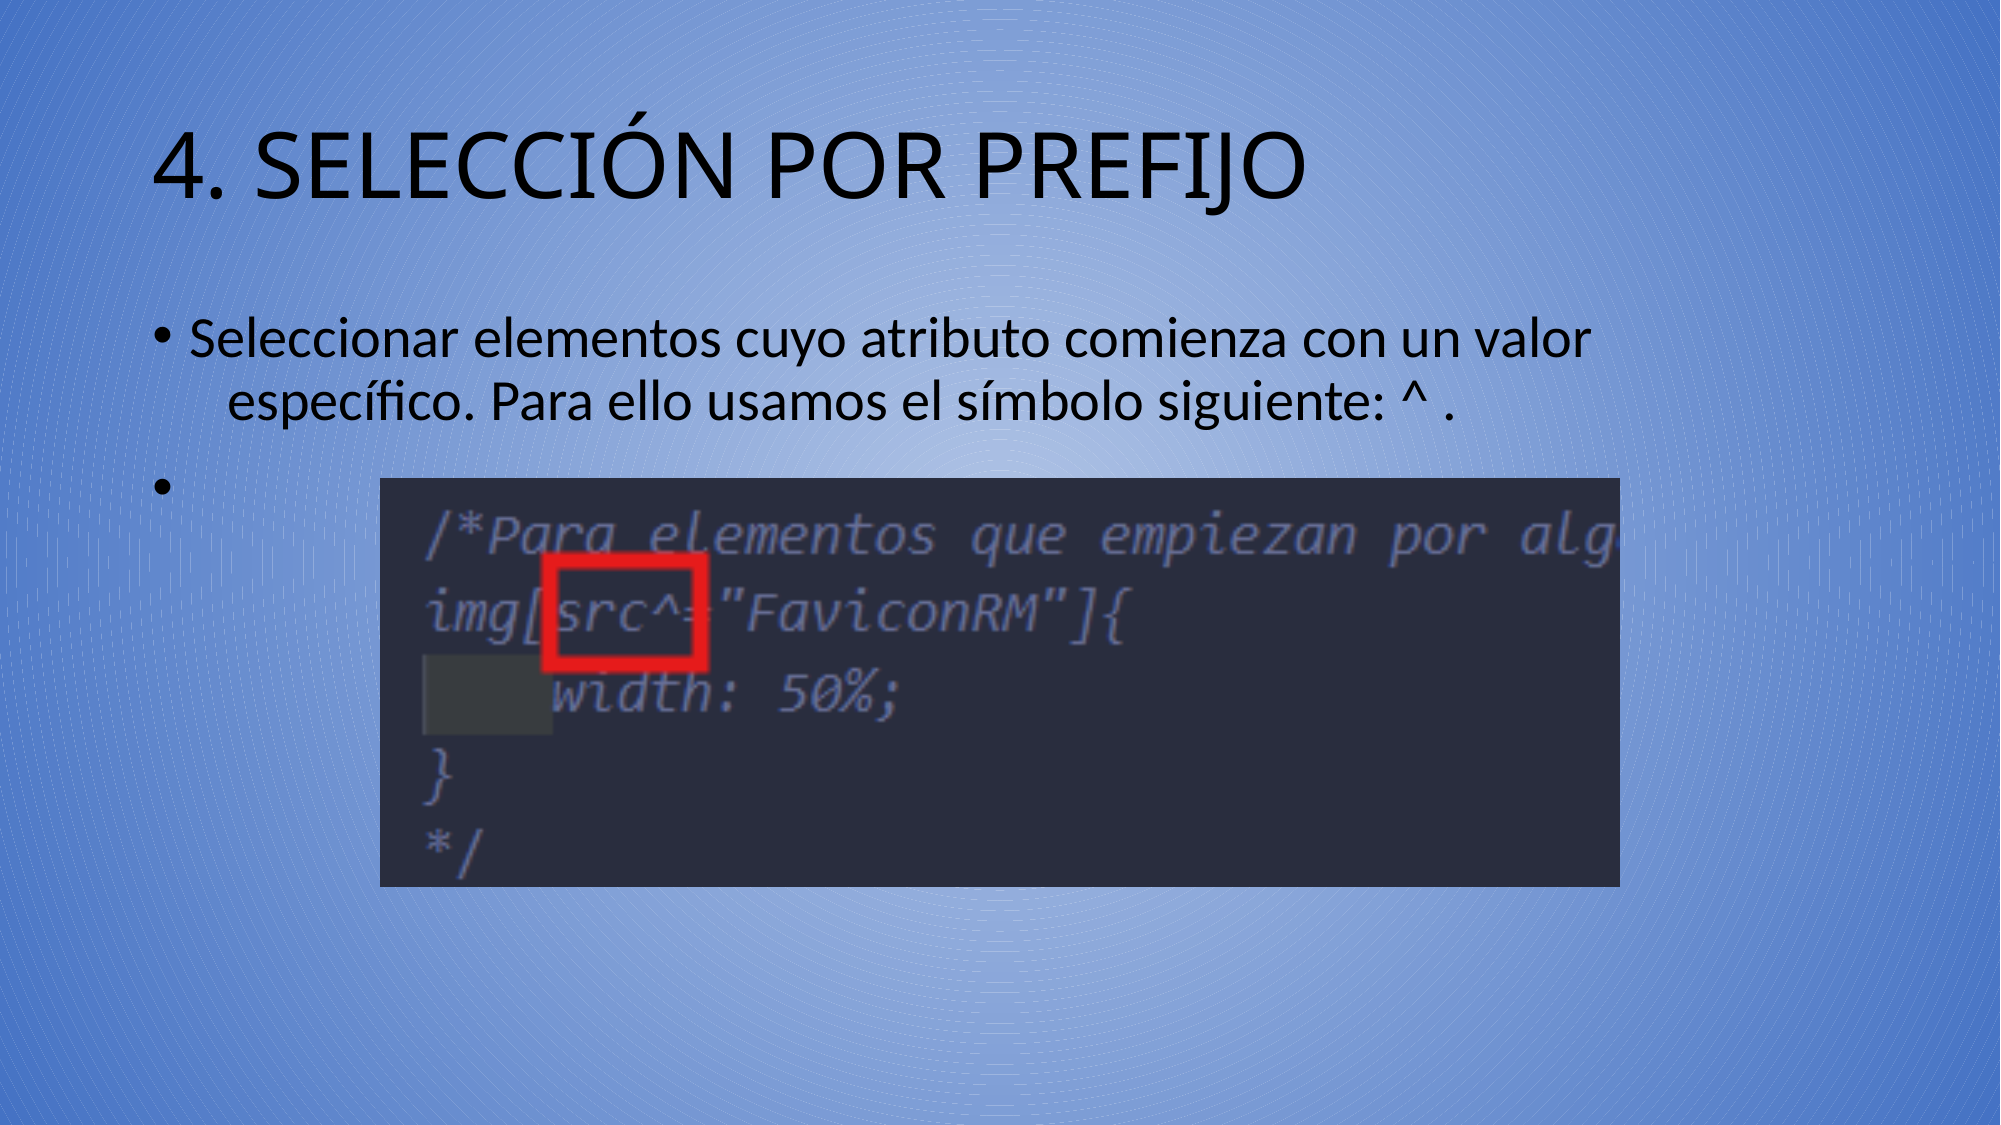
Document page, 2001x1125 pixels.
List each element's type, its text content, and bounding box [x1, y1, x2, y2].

list Seleccionar elementos cuyo atributo comienza con un valor específico. Para ello usamos el símbolo siguiente: ^ . [137, 299, 1863, 1014]
picture [380, 478, 1620, 887]
title 4. SELECCIÓN POR PREFIJO [137, 59, 1863, 278]
